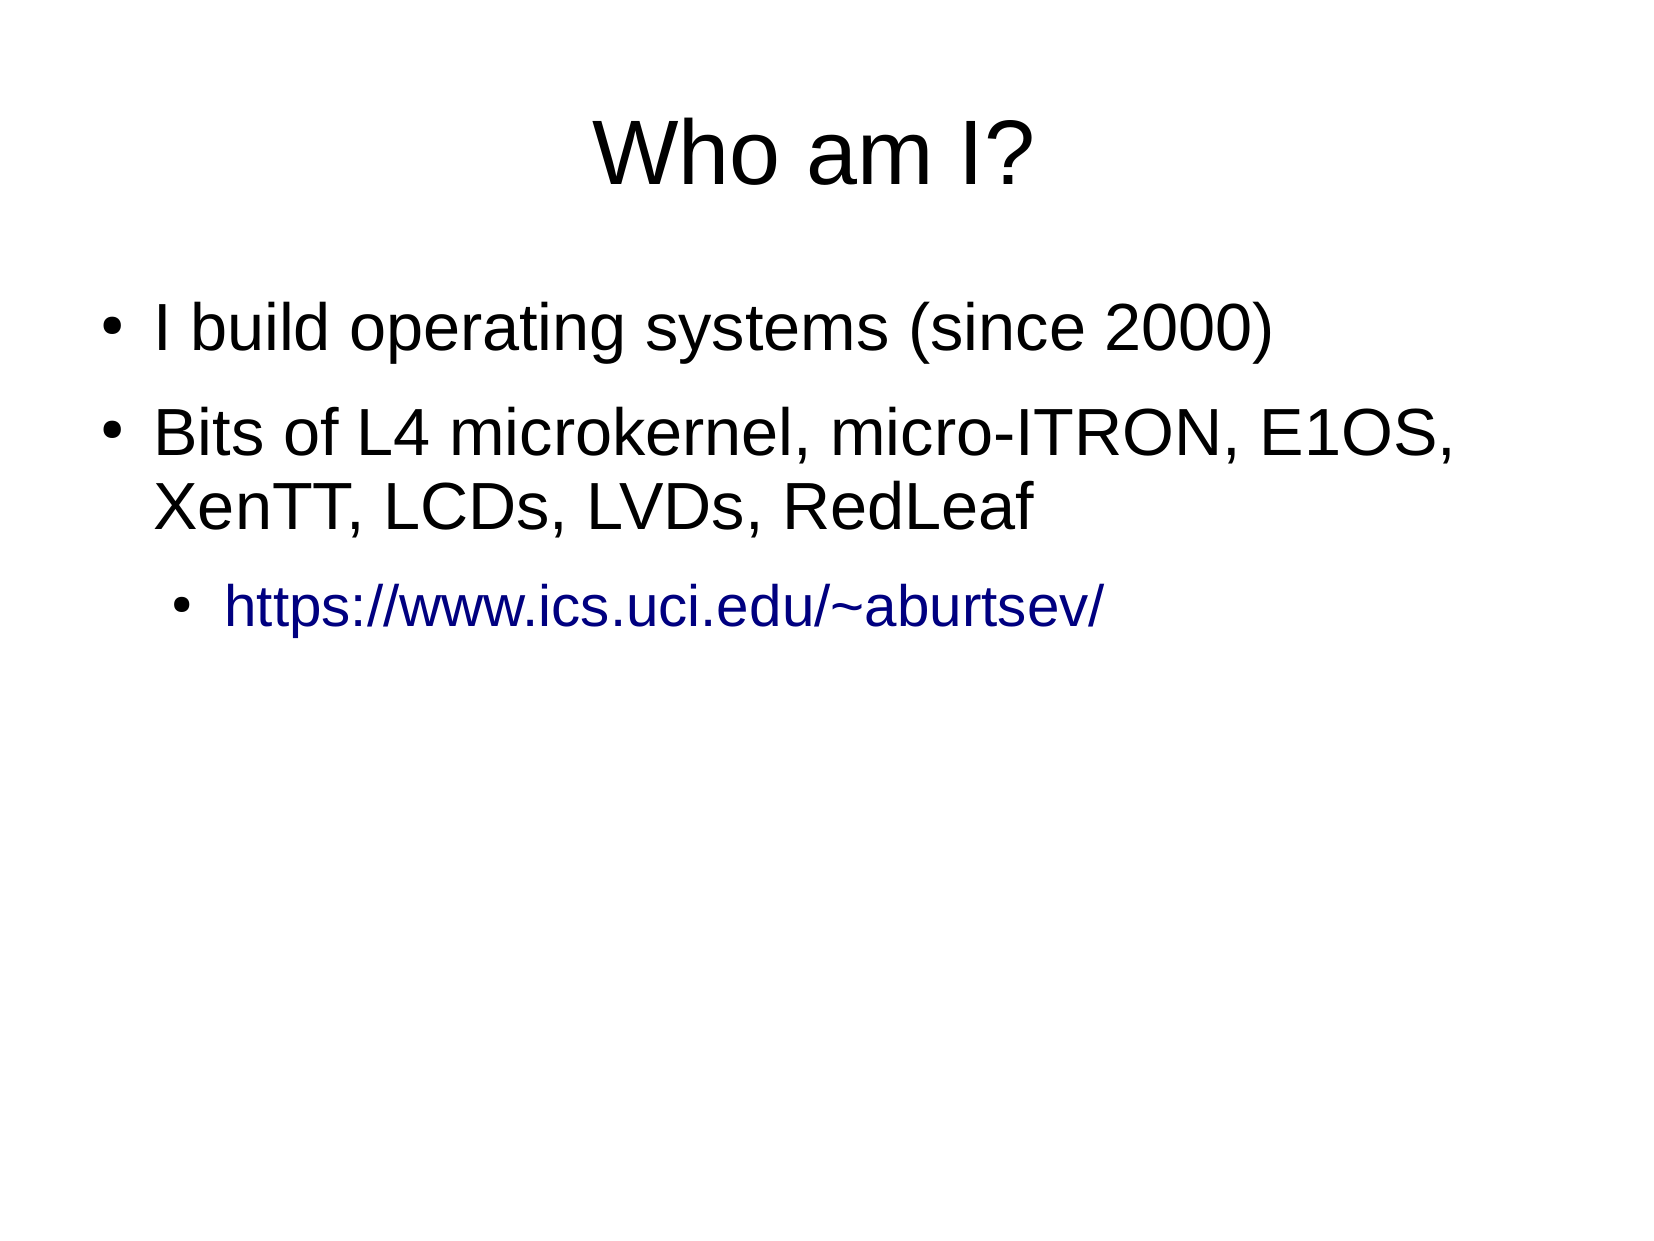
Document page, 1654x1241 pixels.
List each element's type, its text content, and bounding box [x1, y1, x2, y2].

list I build operating systems (since 2000) Bits of L4 microkernel, micro-ITRON, E1OS, XenTT, LCDs, LVDs, RedLeaf https://www.ics.uci.edu/~aburtsev/ [82, 290, 1571, 1010]
title Who am I? [82, 49, 1571, 257]
